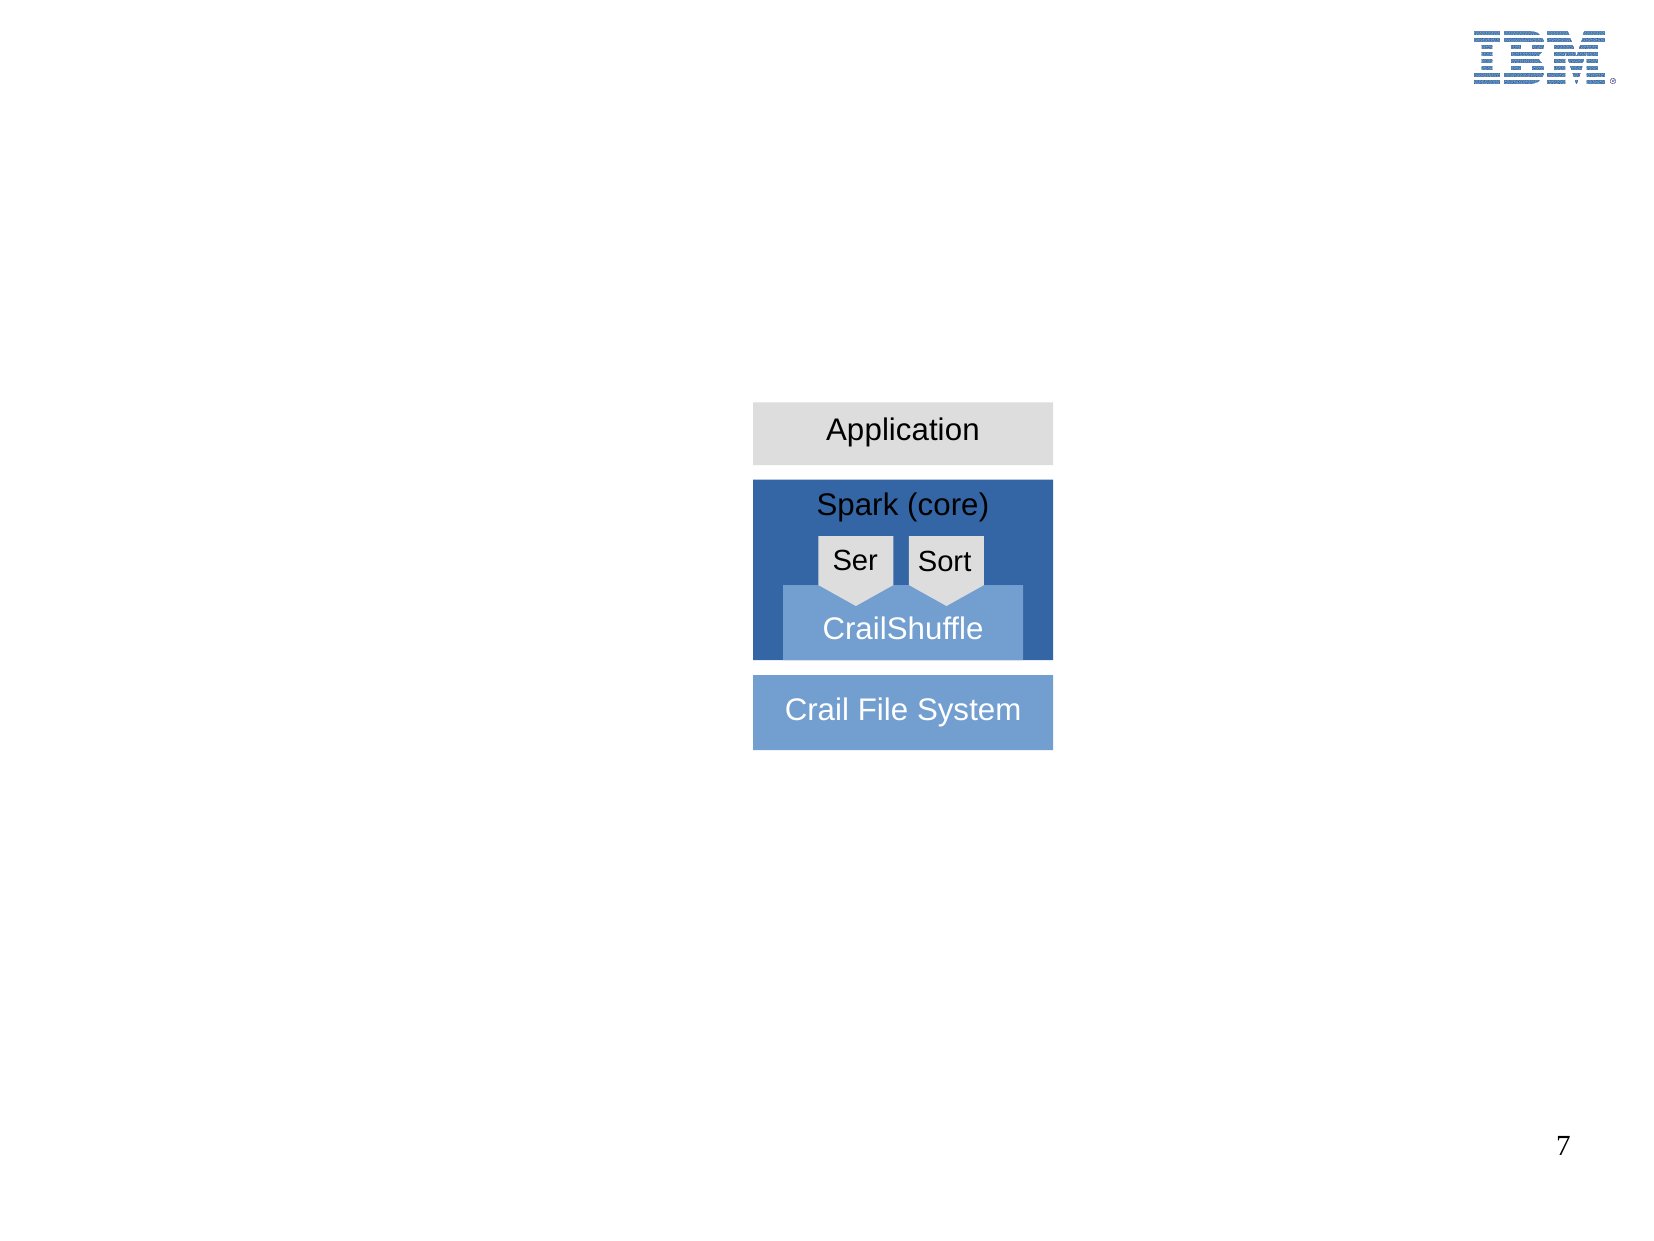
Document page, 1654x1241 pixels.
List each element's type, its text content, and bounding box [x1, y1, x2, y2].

text_box Ser [817, 536, 894, 584]
text_box [753, 456, 1054, 466]
text_box Application [753, 405, 1054, 456]
text_box CrailShuffle [798, 604, 1009, 655]
picture [1440, 0, 1654, 127]
text_box [753, 736, 1054, 751]
text_box Crail File System [753, 684, 1054, 736]
text_box [753, 675, 1054, 684]
text_box Spark (core) [753, 479, 1054, 530]
text_box Sort [903, 537, 994, 586]
text_box [753, 530, 1054, 661]
